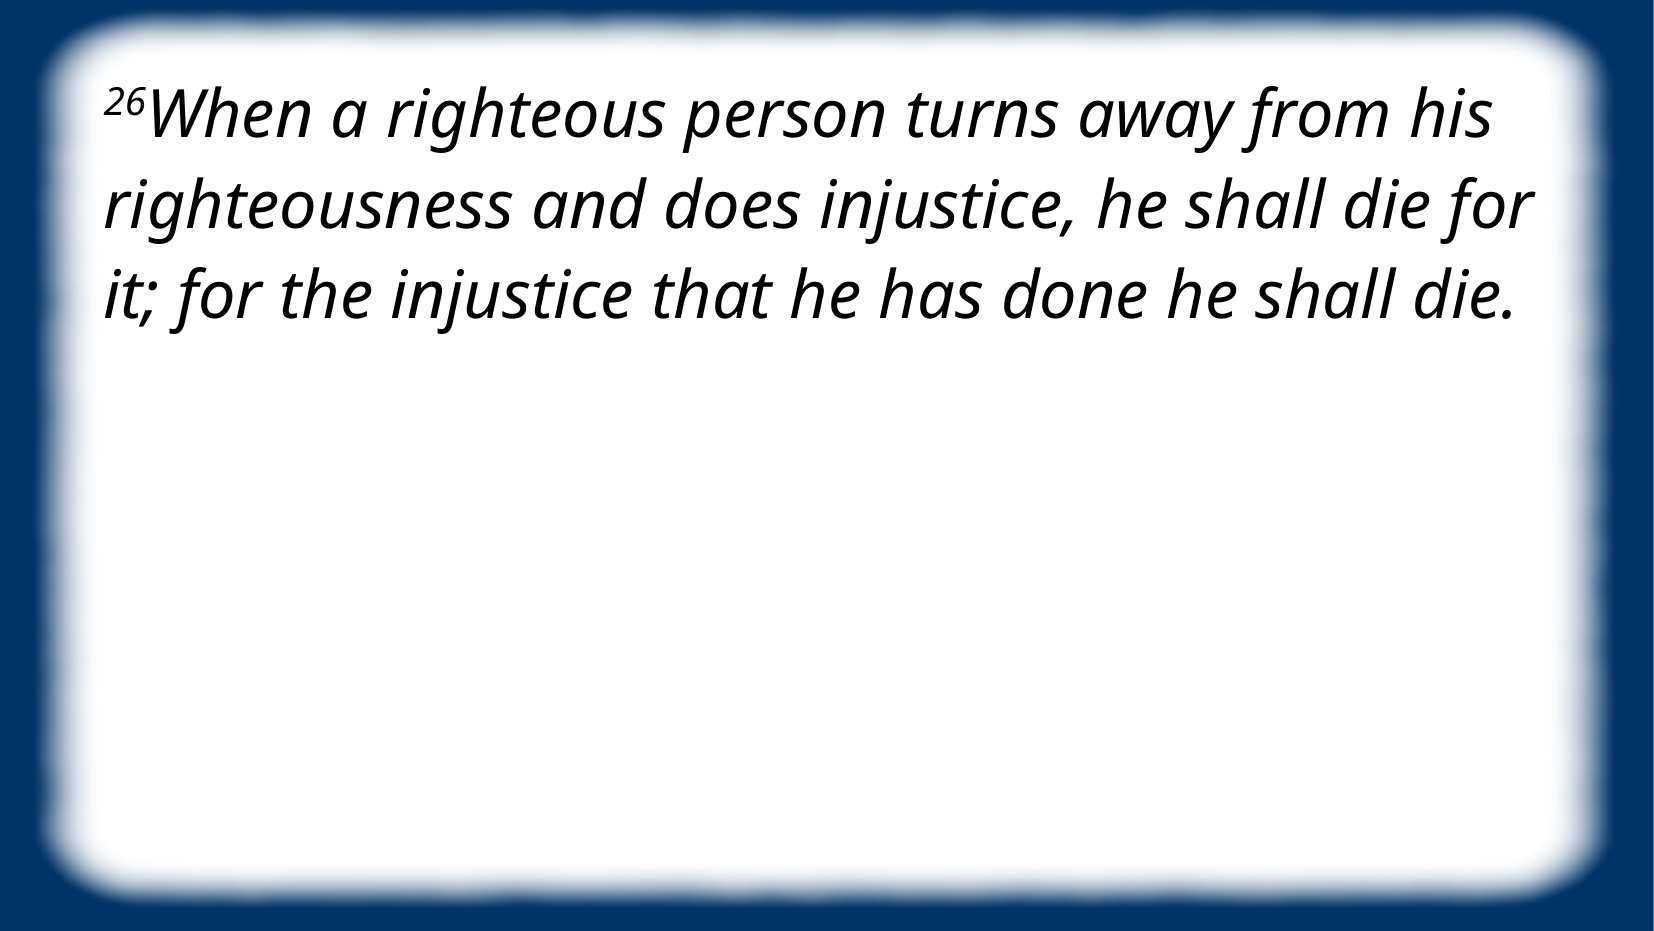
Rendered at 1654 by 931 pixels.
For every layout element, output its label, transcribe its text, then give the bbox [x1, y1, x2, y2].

picture [0, 0, 1654, 931]
text_box 26When a righteous person turns away from his righteousness and does injustice, he shall die for it; for the injustice that he has done he shall die. [88, 58, 1559, 340]
